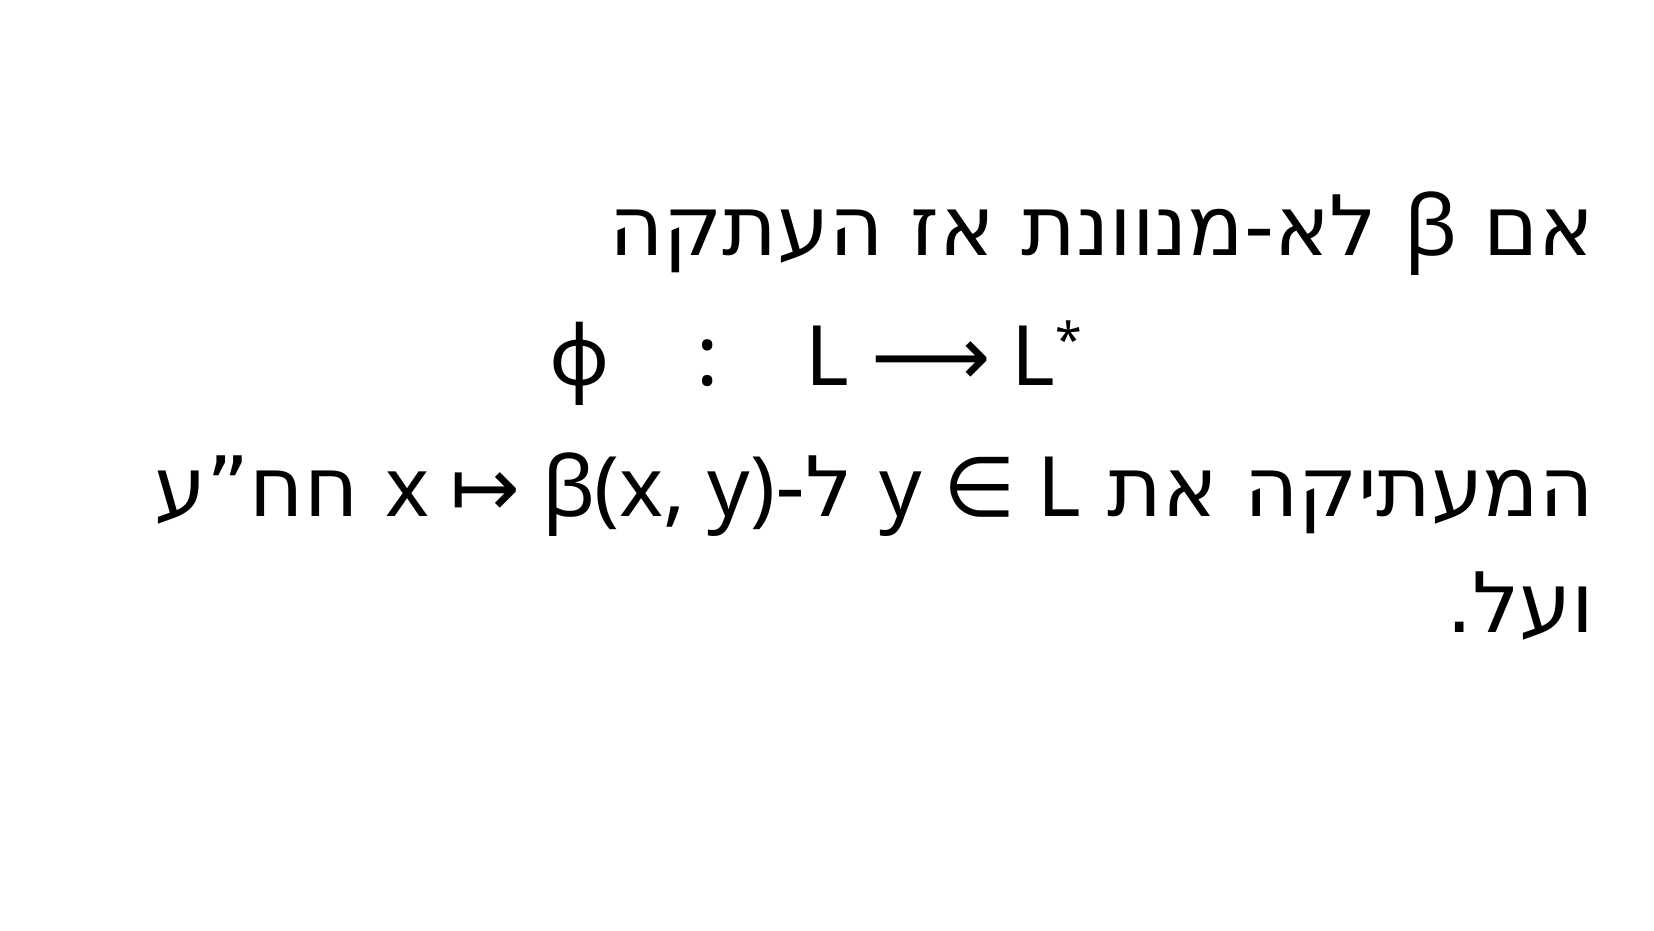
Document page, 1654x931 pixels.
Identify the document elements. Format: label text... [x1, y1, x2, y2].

subtitle אם β לא-מנוונת אז העתקה ϕ : L ⟶ L* המעתיקה את y ∈ L ל-x ↦ β(x, y) חח”ע ועל. [59, 45, 1595, 886]
